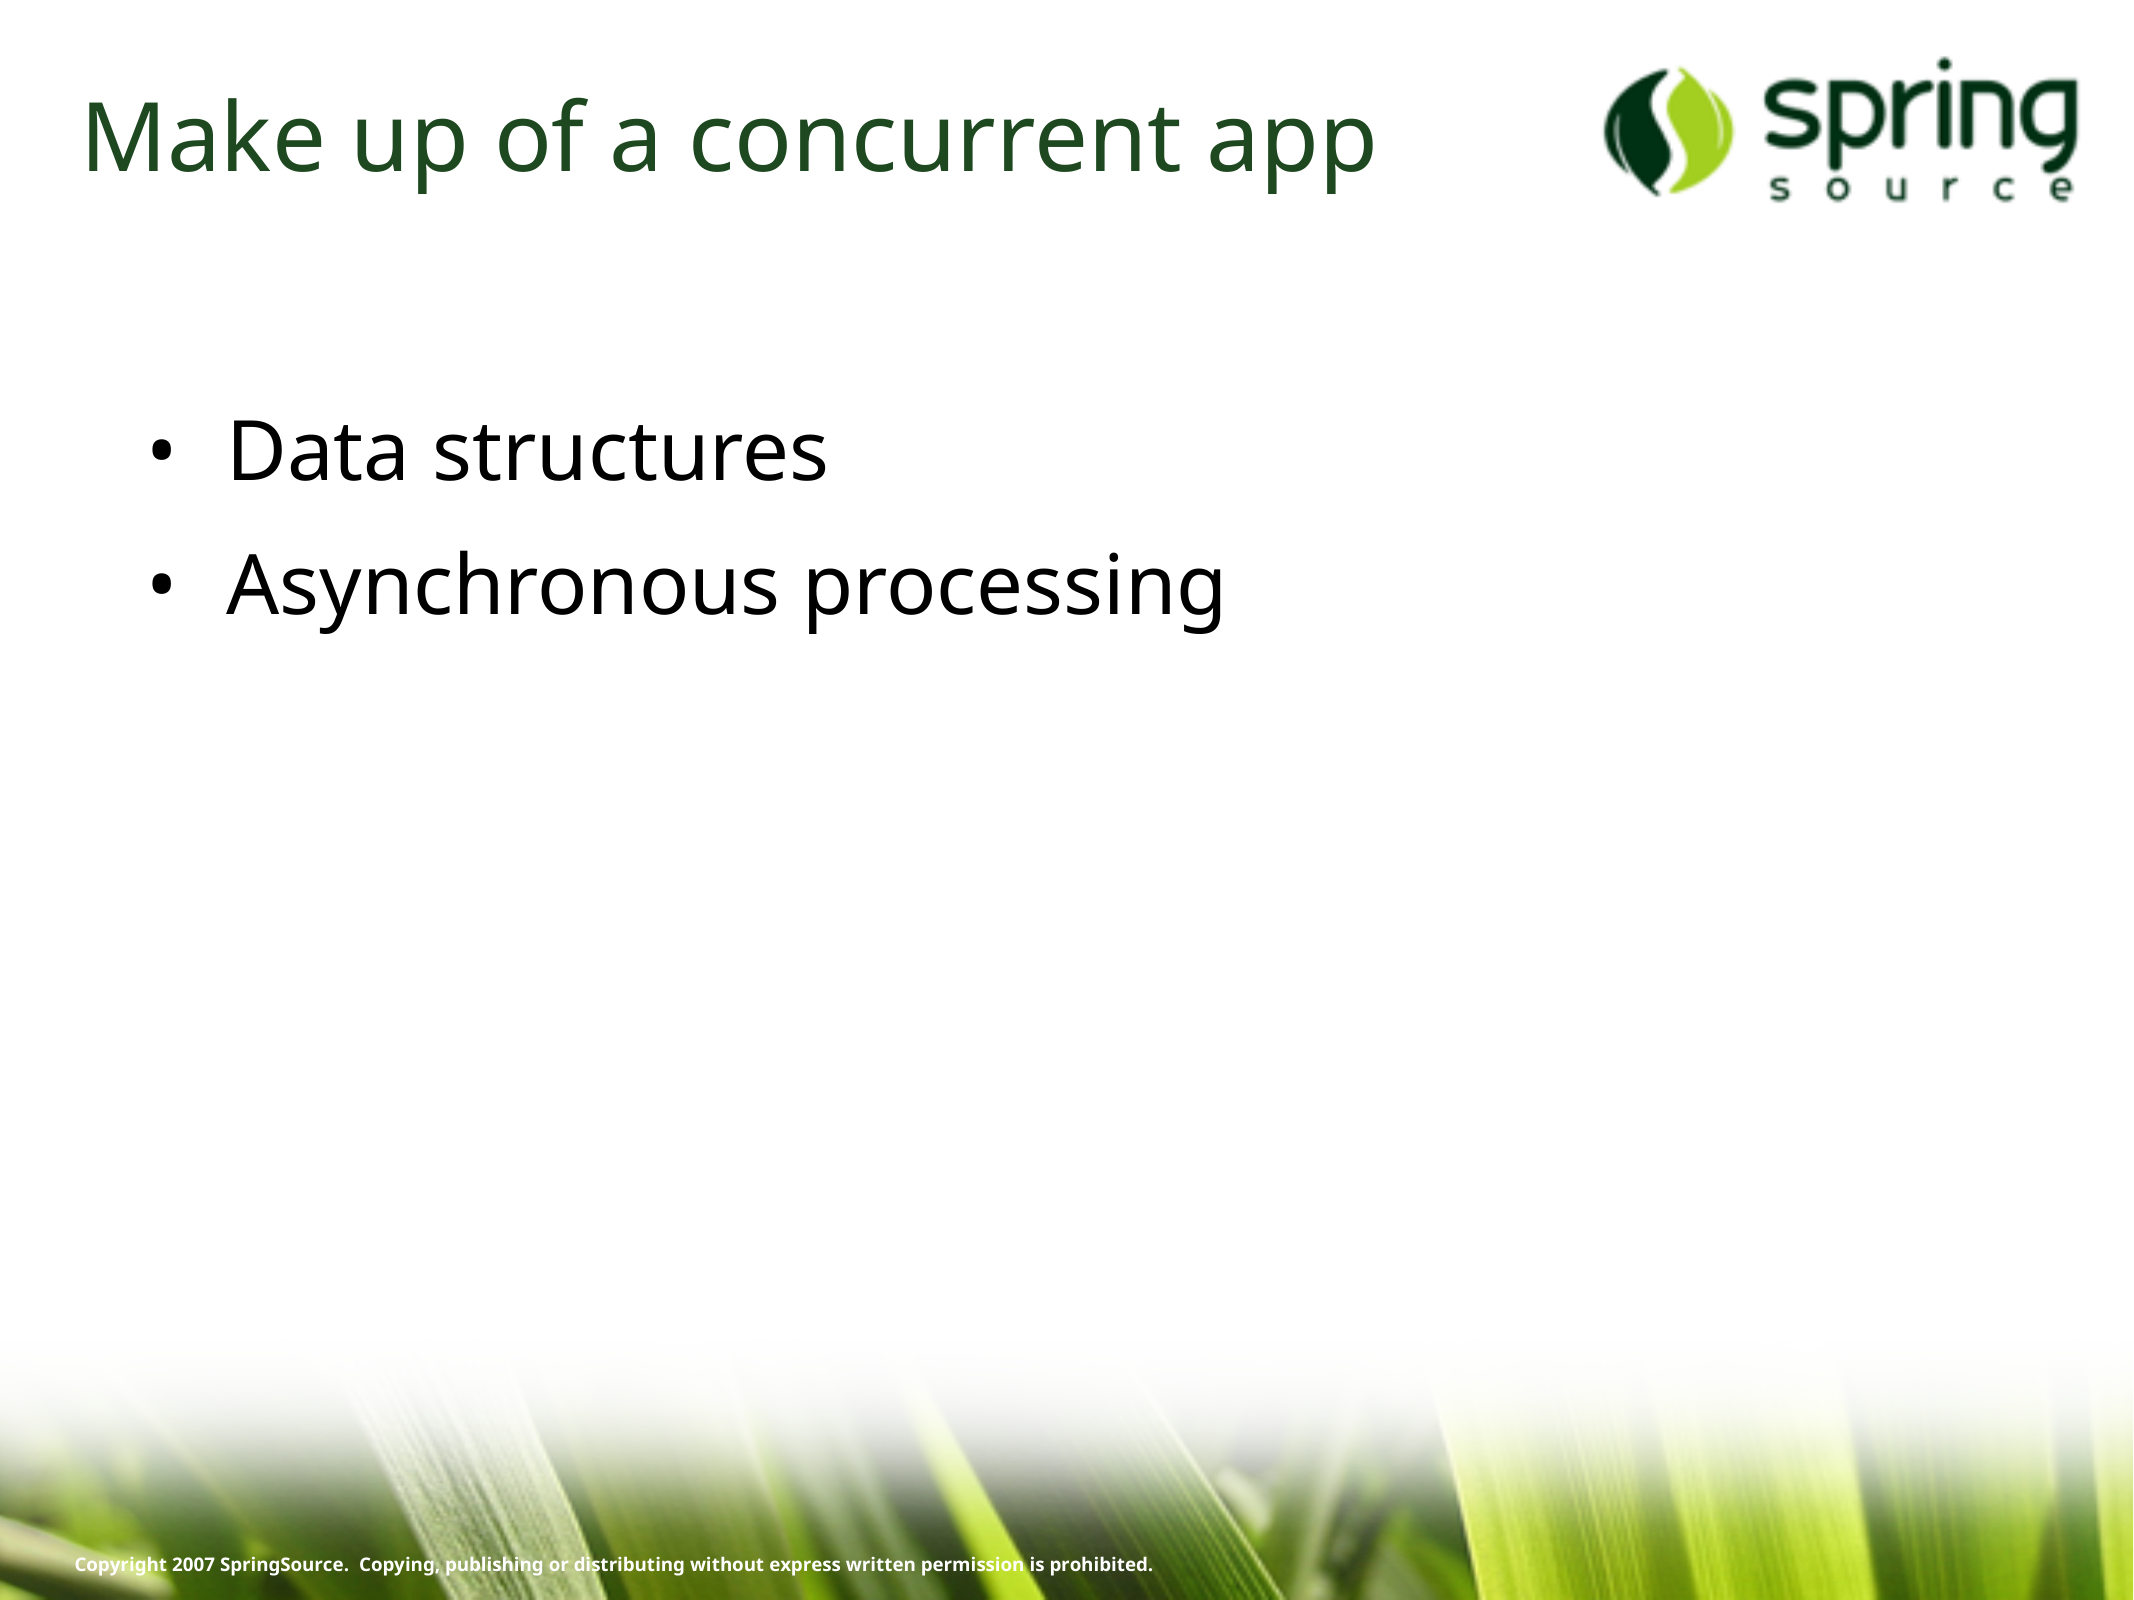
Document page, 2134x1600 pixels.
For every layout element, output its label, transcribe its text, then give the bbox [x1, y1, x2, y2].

title Make up of a concurrent app [80, 8, 1548, 261]
picture [0, 1340, 2134, 1600]
list Data structures Asynchronous processing [146, 391, 1982, 1334]
picture [1555, 46, 2134, 224]
